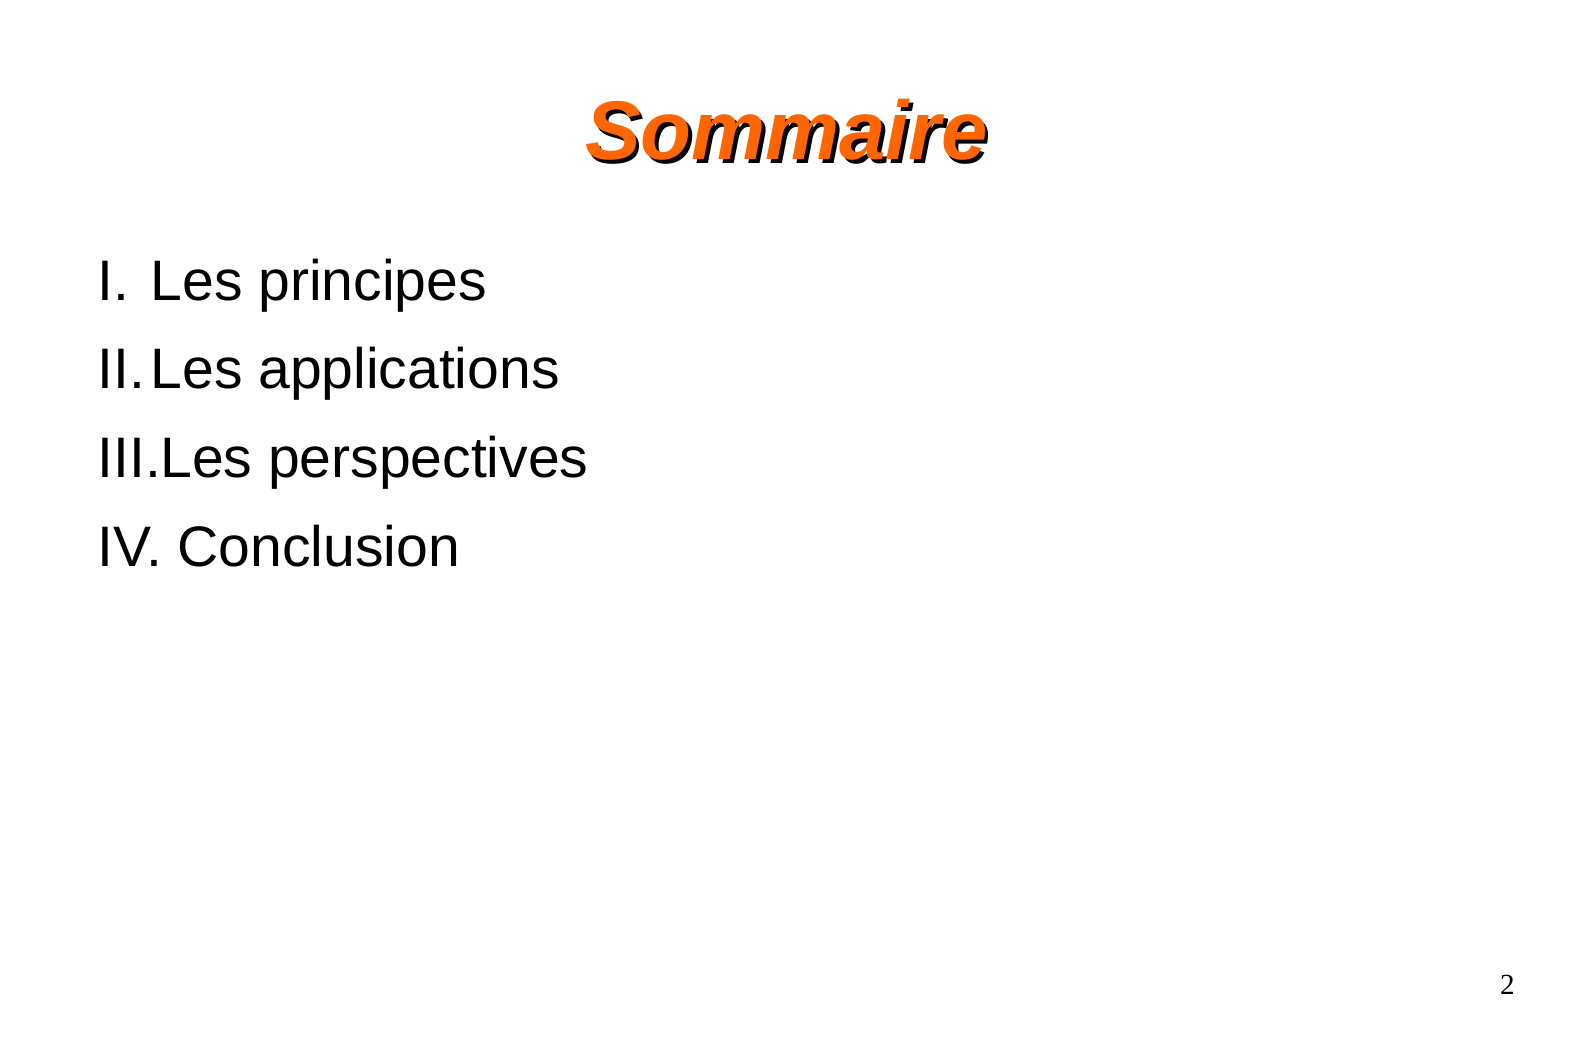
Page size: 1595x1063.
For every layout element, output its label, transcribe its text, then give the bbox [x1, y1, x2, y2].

list Les principes Les applications Les perspectives Conclusion [79, 248, 1515, 951]
title Sommaire [79, 42, 1515, 220]
